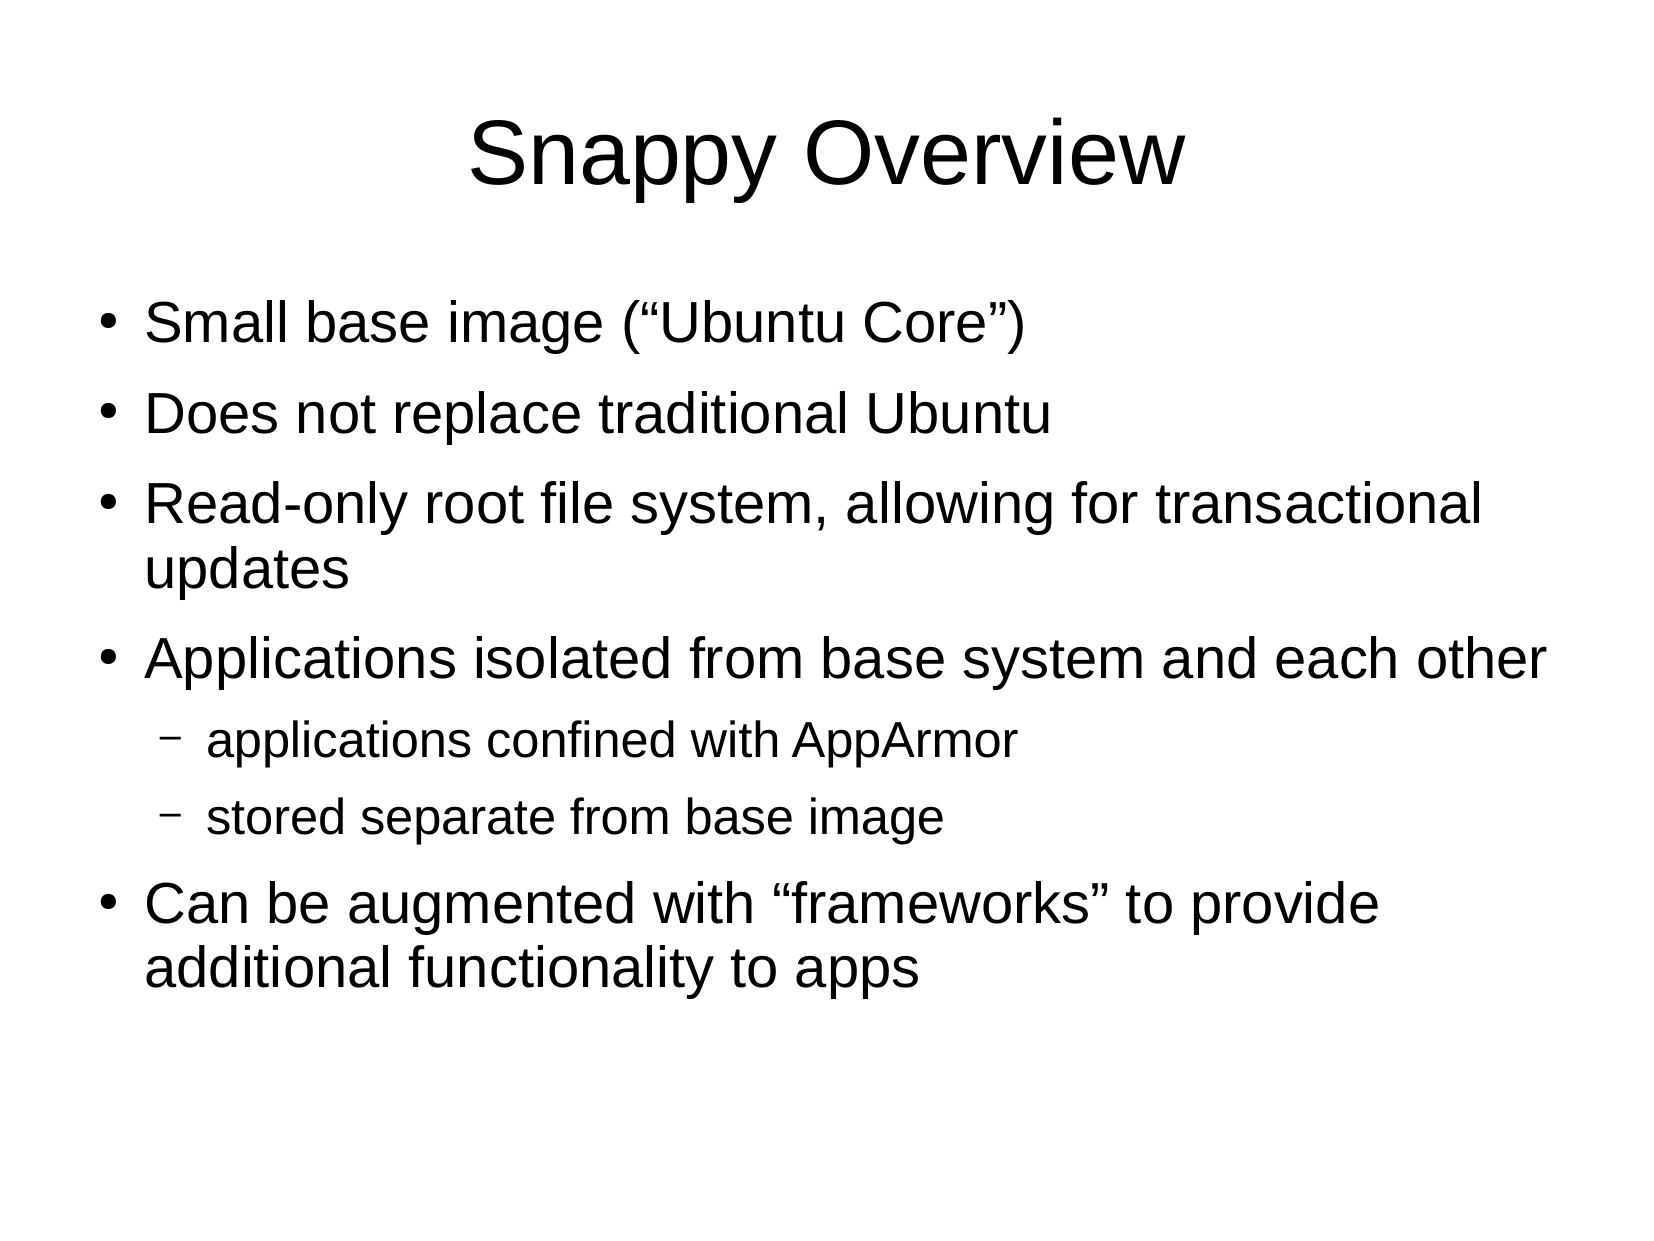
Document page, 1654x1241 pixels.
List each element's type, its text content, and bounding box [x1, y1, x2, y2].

list Small base image (“Ubuntu Core”) Does not replace traditional Ubuntu Read-only root file system, allowing for transactional updates Applications isolated from base system and each other applications confined with AppArmor stored separate from base image Can be augmented with “frameworks” to provide additional functionality to apps [82, 290, 1571, 1010]
title Snappy Overview [82, 49, 1571, 257]
